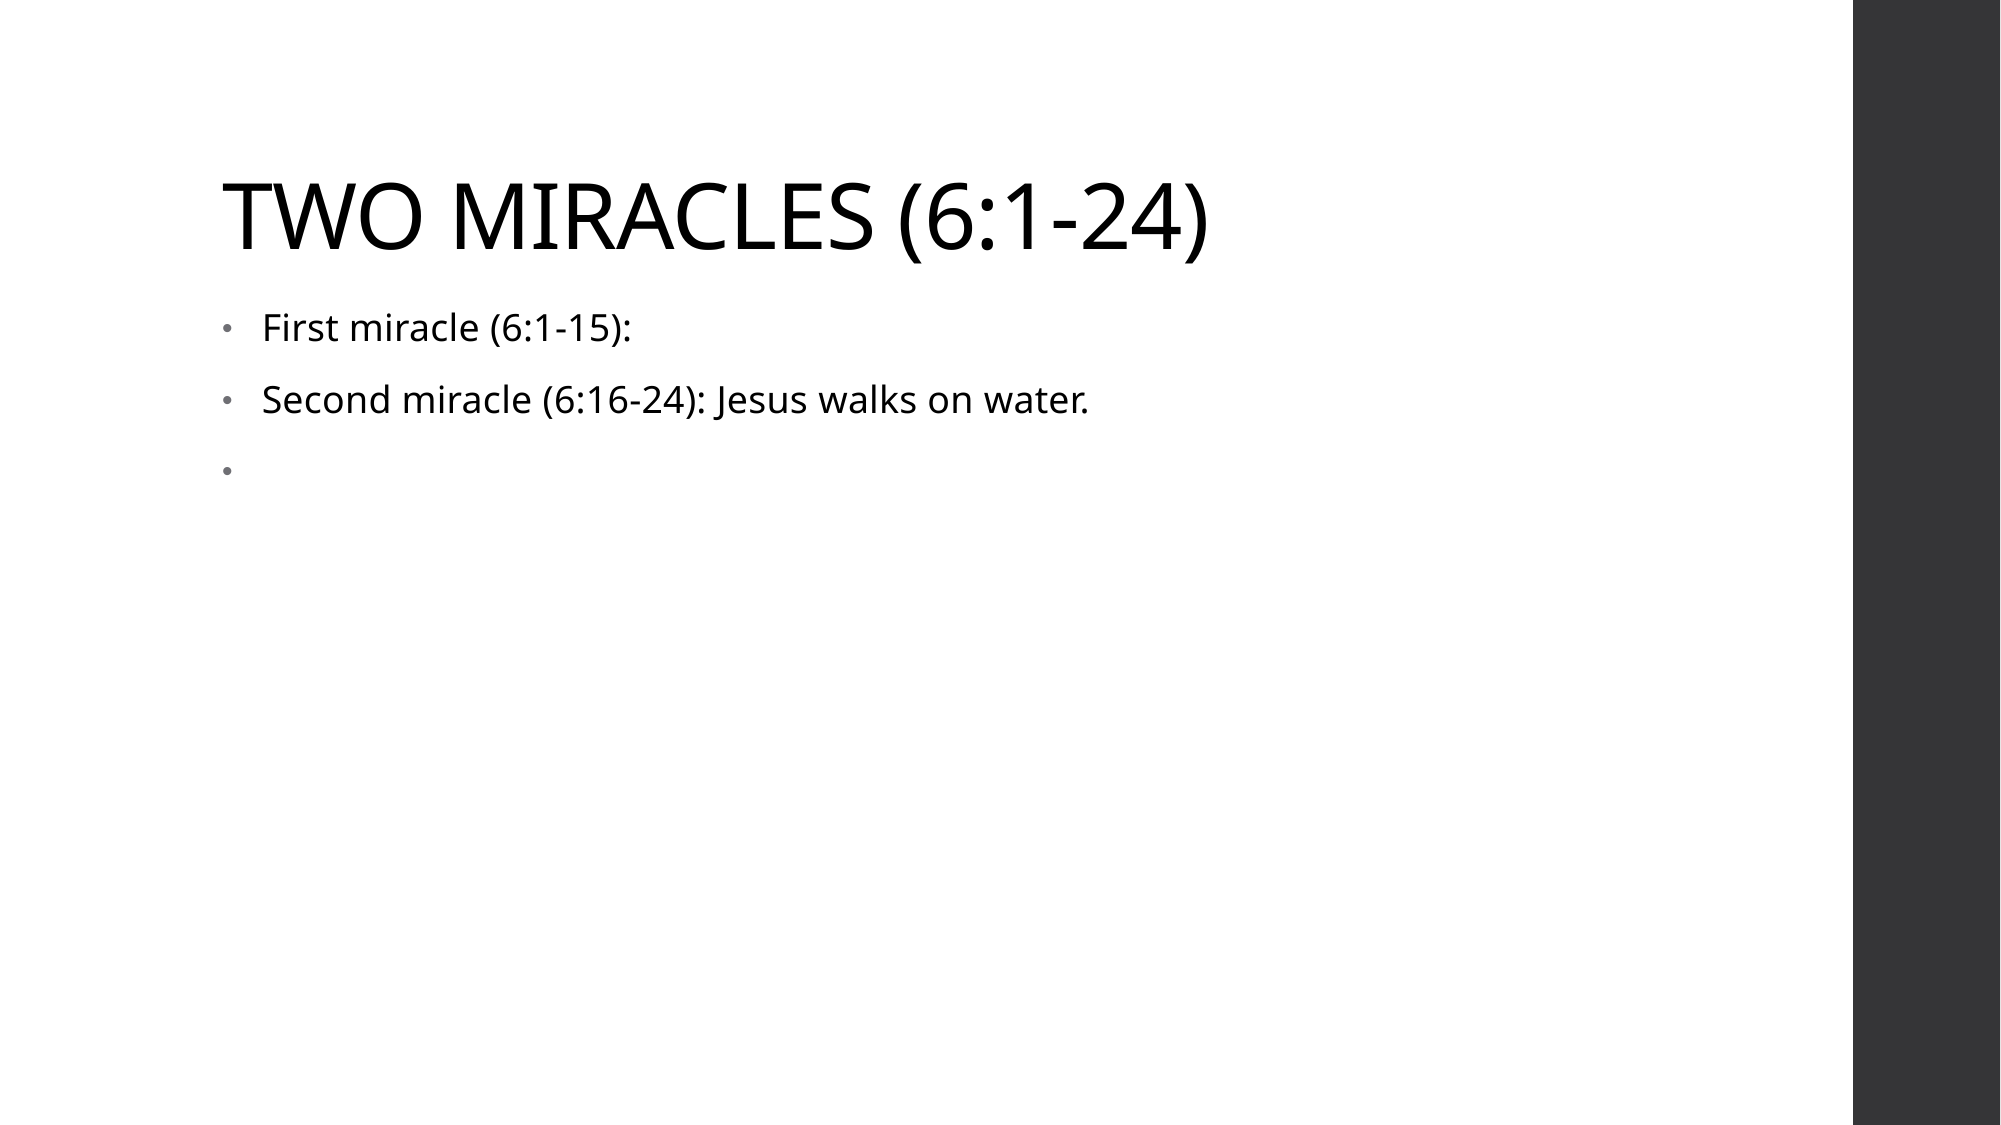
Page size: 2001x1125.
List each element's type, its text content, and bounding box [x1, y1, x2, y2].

title TWO MIRACLES (6:1-24) [206, 60, 1797, 278]
list First miracle (6:1-15): Second miracle (6:16-24): Jesus walks on water. [206, 299, 1617, 1014]
